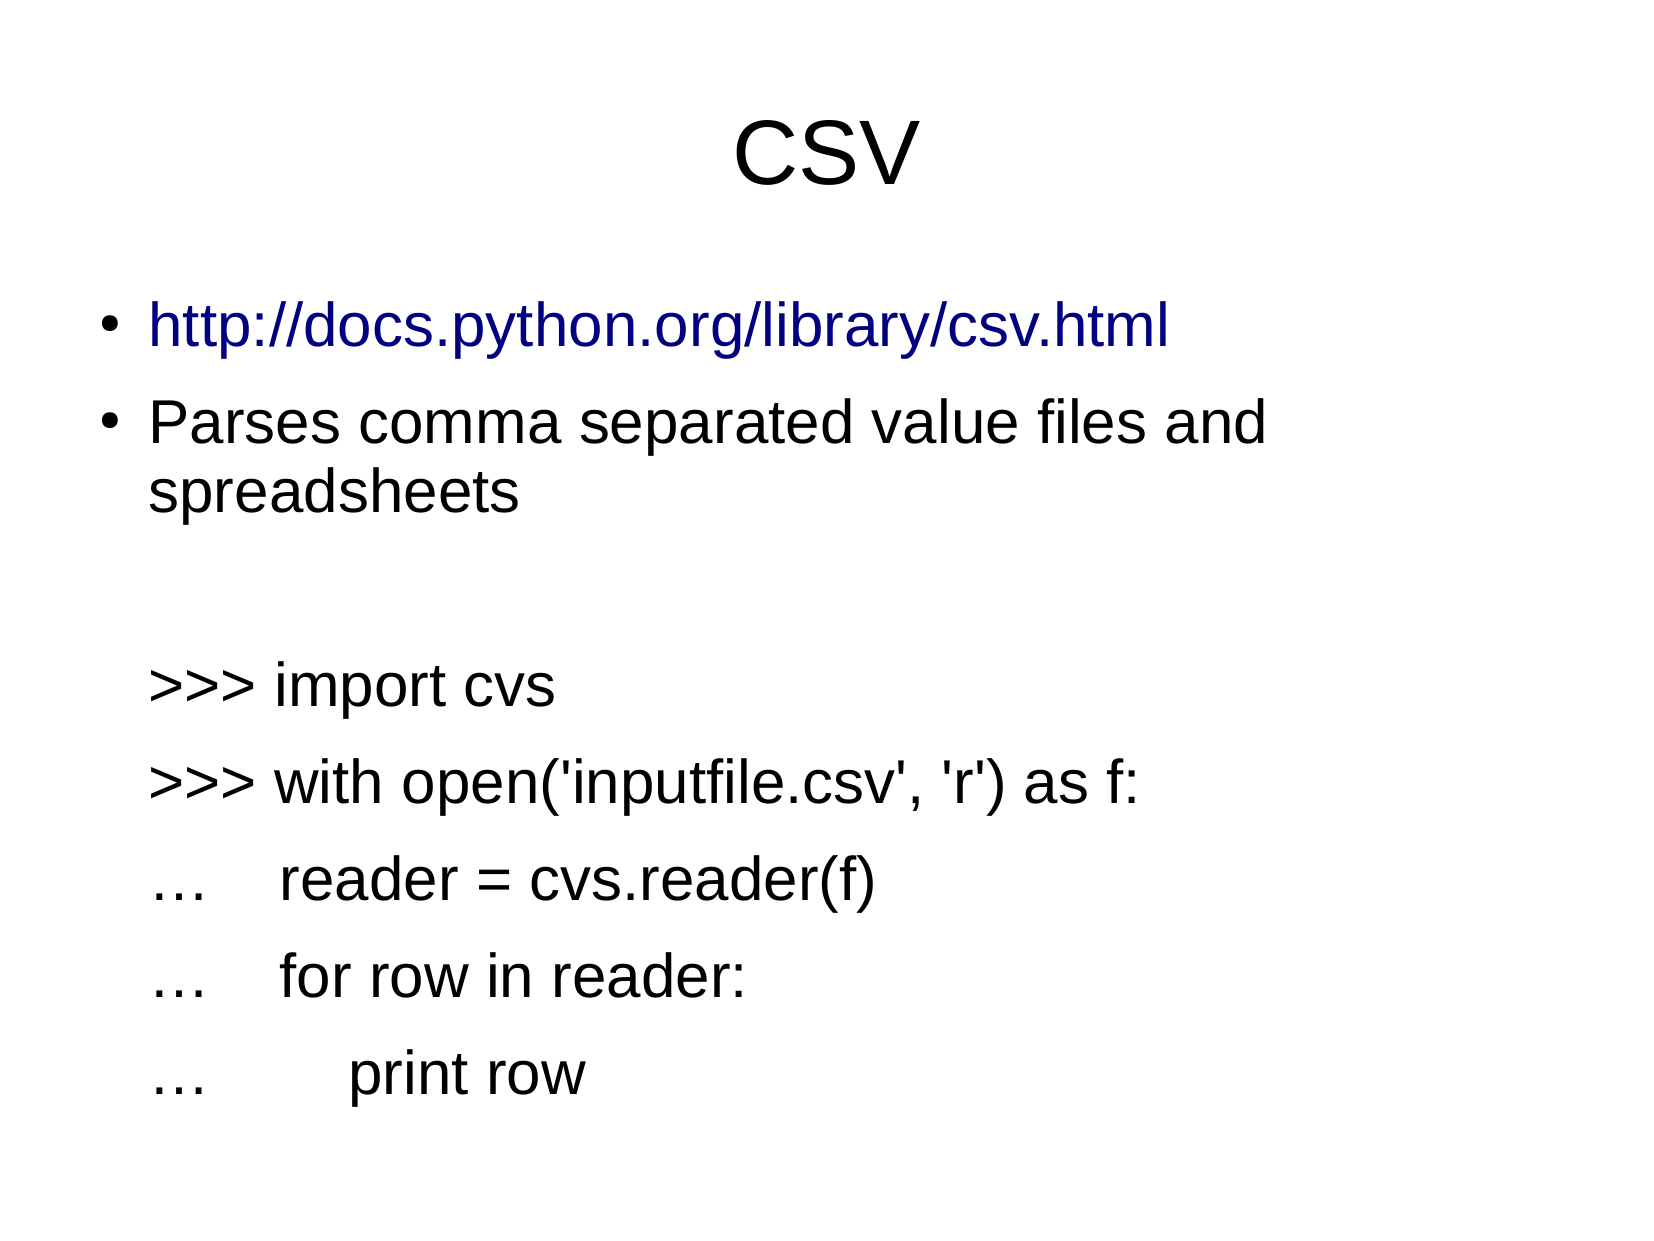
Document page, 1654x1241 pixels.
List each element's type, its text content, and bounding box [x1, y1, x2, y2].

title CSV [82, 49, 1571, 257]
list http://docs.python.org/library/csv.html Parses comma separated value files and spreadsheets >>> import cvs >>> with open('inputfile.csv', 'r') as f: … reader = cvs.reader(f) … for row in reader: … print row [82, 290, 1571, 1109]
